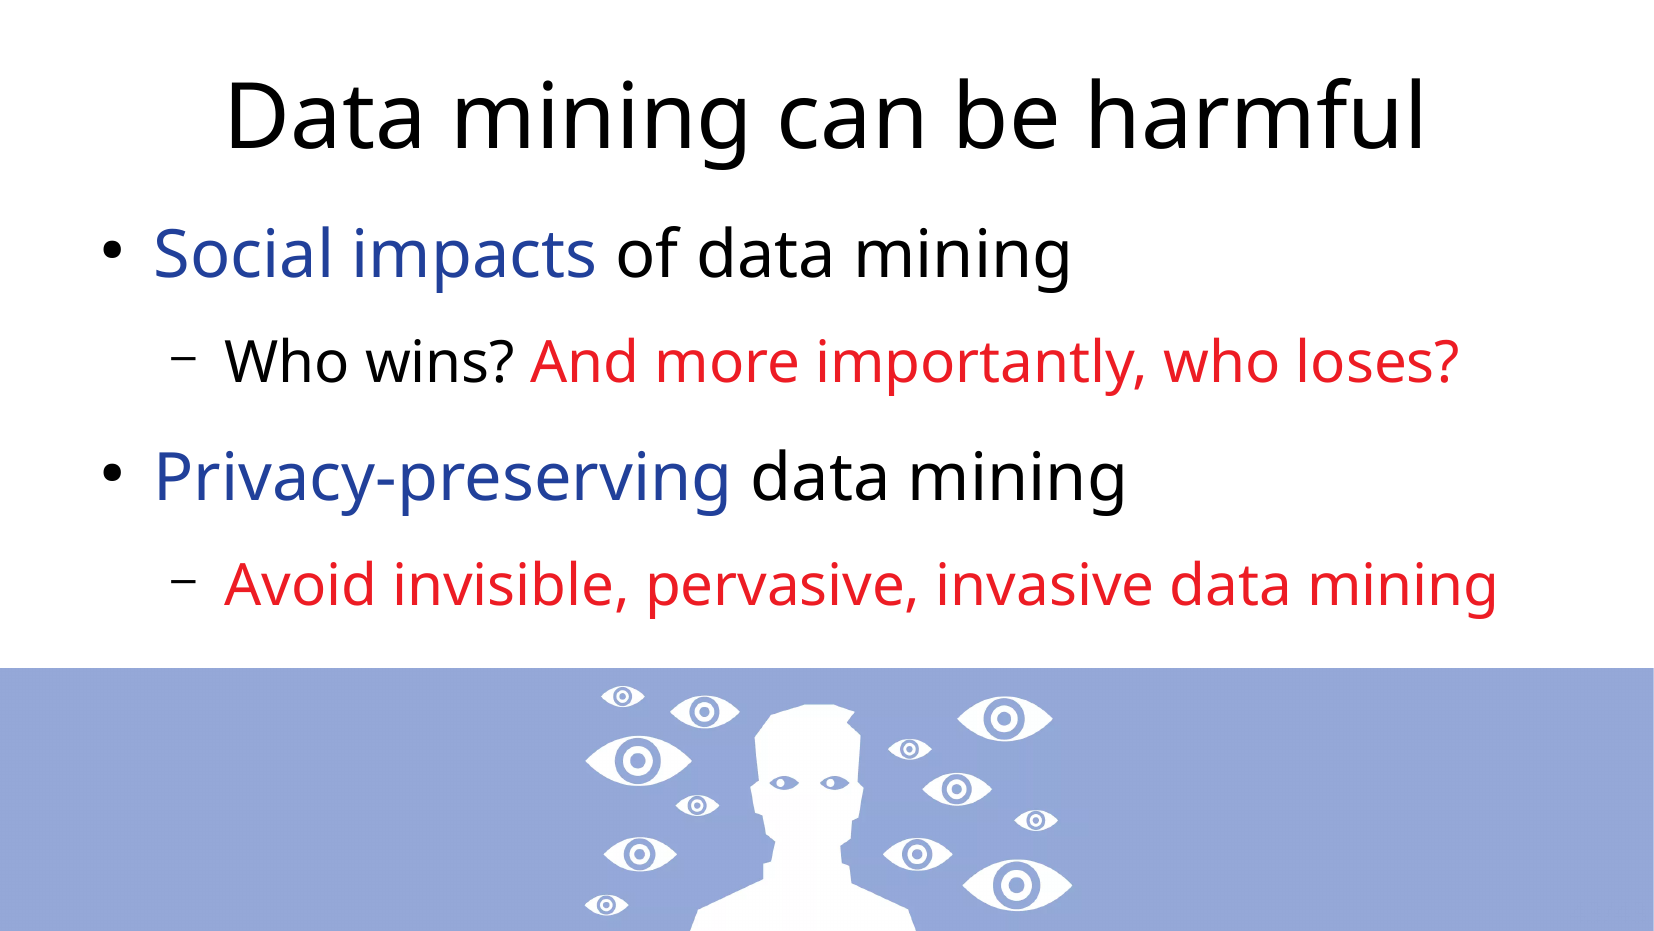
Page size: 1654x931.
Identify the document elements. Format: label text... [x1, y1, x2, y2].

title Data mining can be harmful [82, 31, 1571, 195]
picture [0, 668, 1654, 931]
list Social impacts of data mining Who wins? And more importantly, who loses? Privacy-preserving data mining Avoid invisible, pervasive, invasive data mining [82, 205, 1571, 668]
